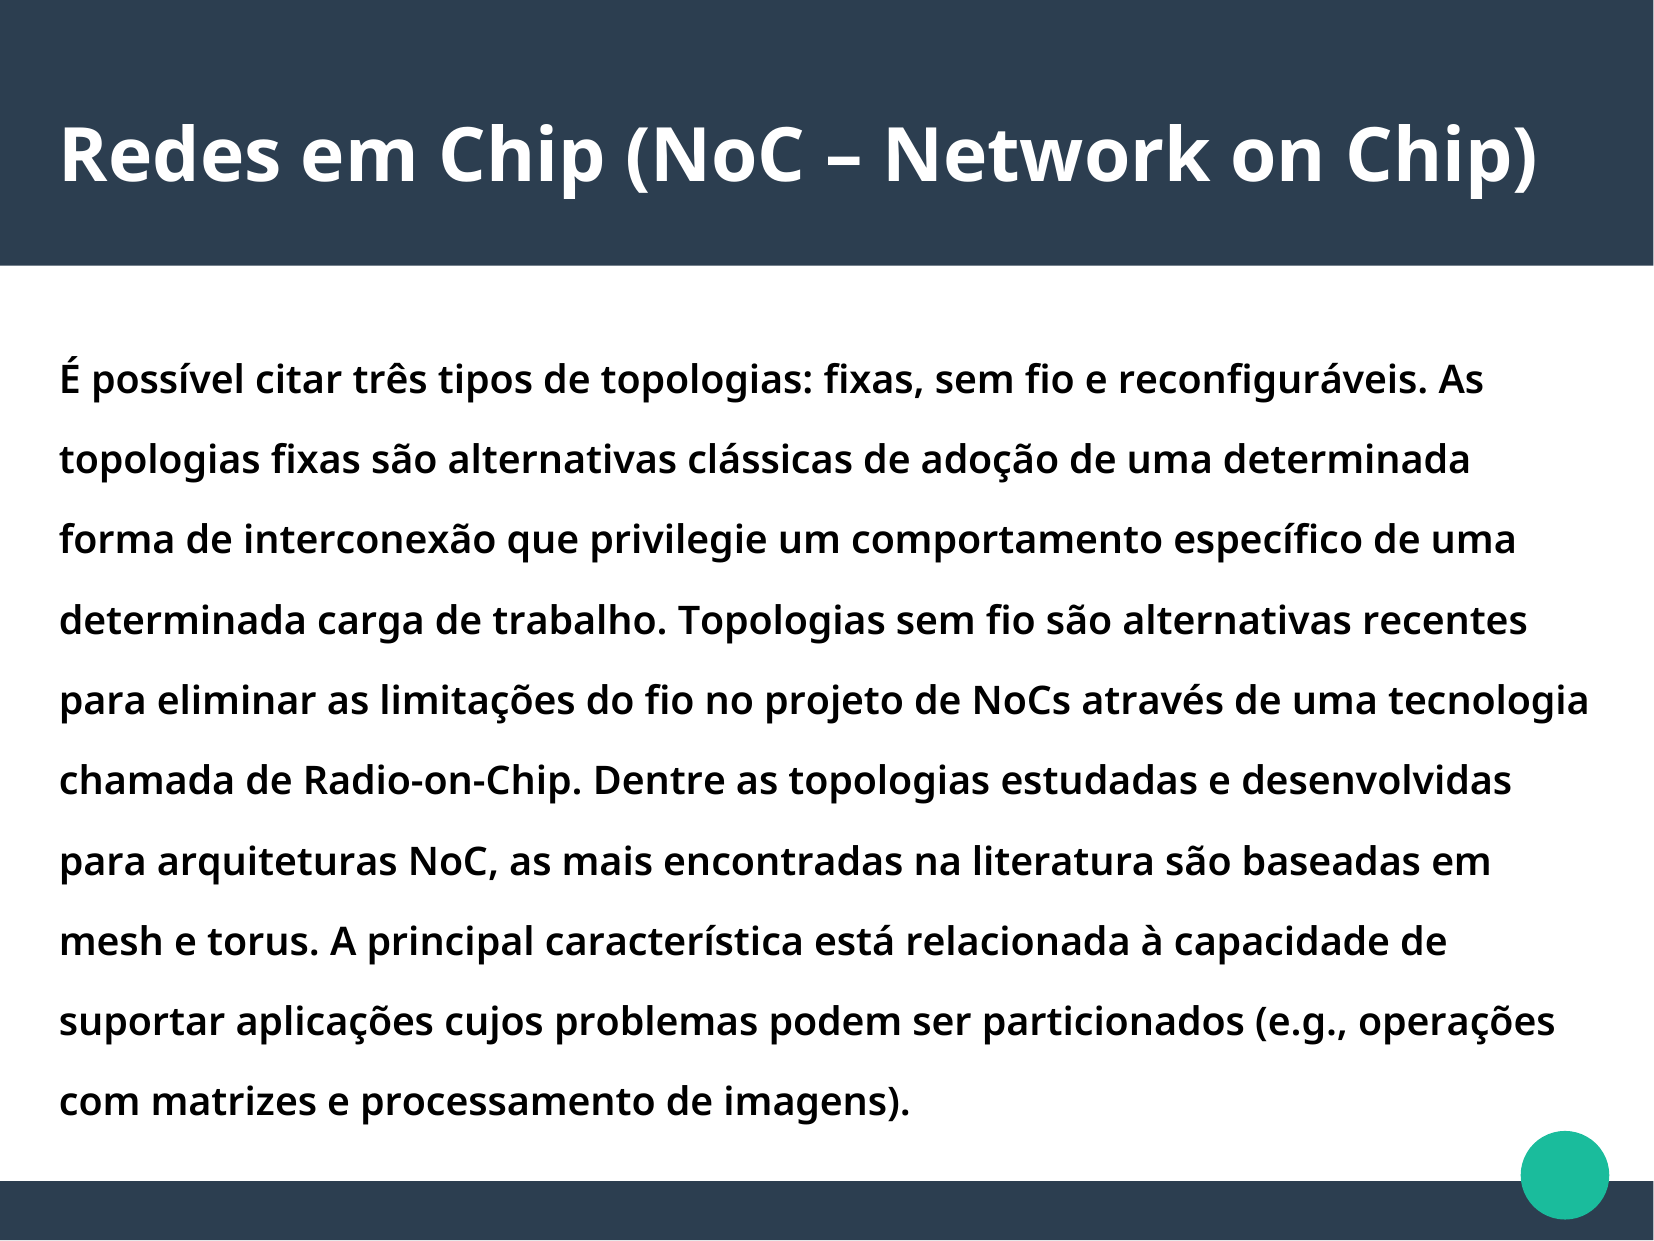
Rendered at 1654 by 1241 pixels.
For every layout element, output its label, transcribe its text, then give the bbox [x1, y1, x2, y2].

title Redes em Chip (NoC – Network on Chip) [59, 49, 1595, 207]
list É possível citar três tipos de topologias: fixas, sem fio e reconfiguráveis. As topologias fixas são alternativas clássicas de adoção de uma determinada forma de interconexão que privilegie um comportamento específico de uma determinada carga de trabalho. Topologias sem fio são alternativas recentes para eliminar as limitações do fio no projeto de NoCs através de uma tecnologia chamada de Radio-on-Chip. Dentre as topologias estudadas e desenvolvidas para arquiteturas NoC, as mais encontradas na literatura são baseadas em mesh e torus. A principal característica está relacionada à capacidade de suportar aplicações cujos problemas podem ser particionados (e.g., operações com matrizes e processamento de imagens). [59, 324, 1595, 1152]
